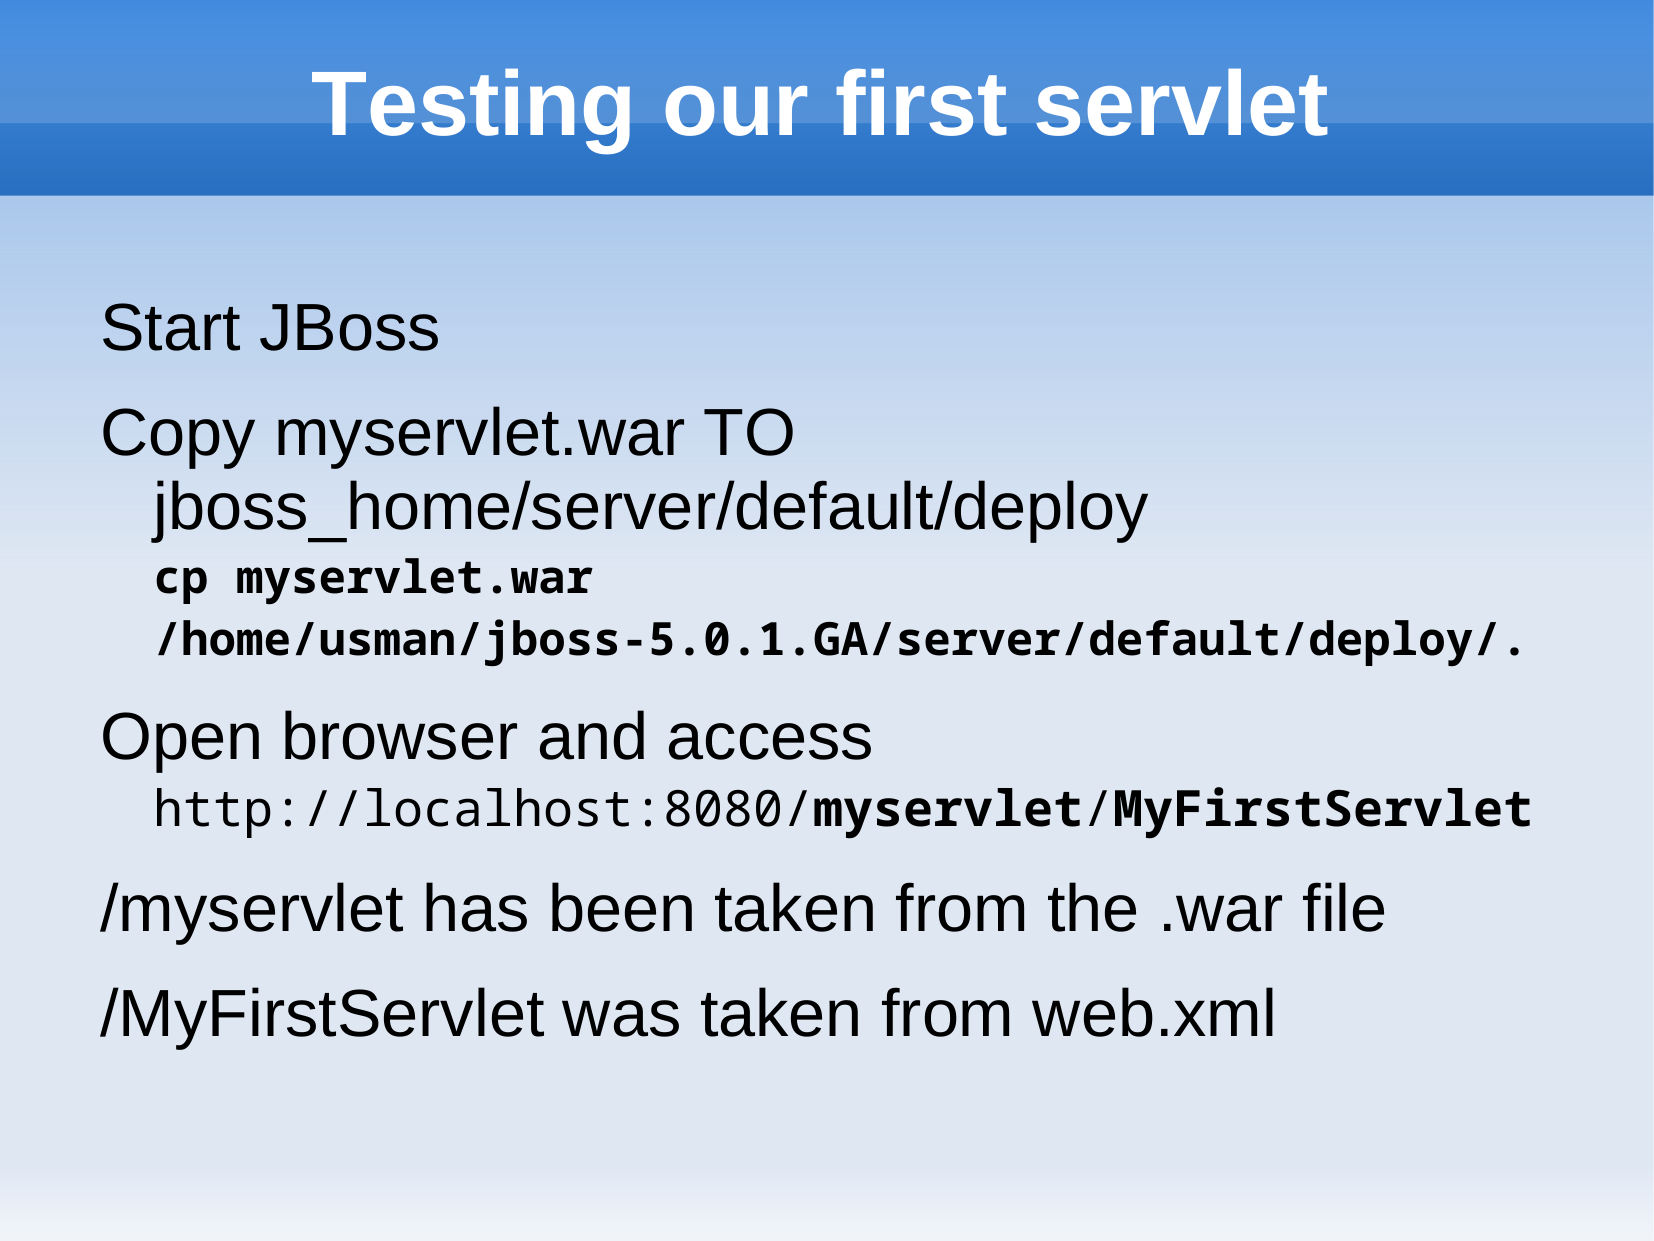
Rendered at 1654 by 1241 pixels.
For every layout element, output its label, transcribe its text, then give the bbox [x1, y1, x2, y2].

title Testing our first servlet [76, 7, 1565, 200]
list Start JBoss Copy myservlet.war TO jboss_home/server/default/deploy cp myservlet.war /home/usman/jboss-5.0.1.GA/server/default/deploy/. Open browser and access http://localhost:8080/myservlet/MyFirstServlet /myservlet has been taken from the .war file /MyFirstServlet was taken from web.xml [82, 290, 1571, 1094]
picture [0, 0, 1654, 1241]
